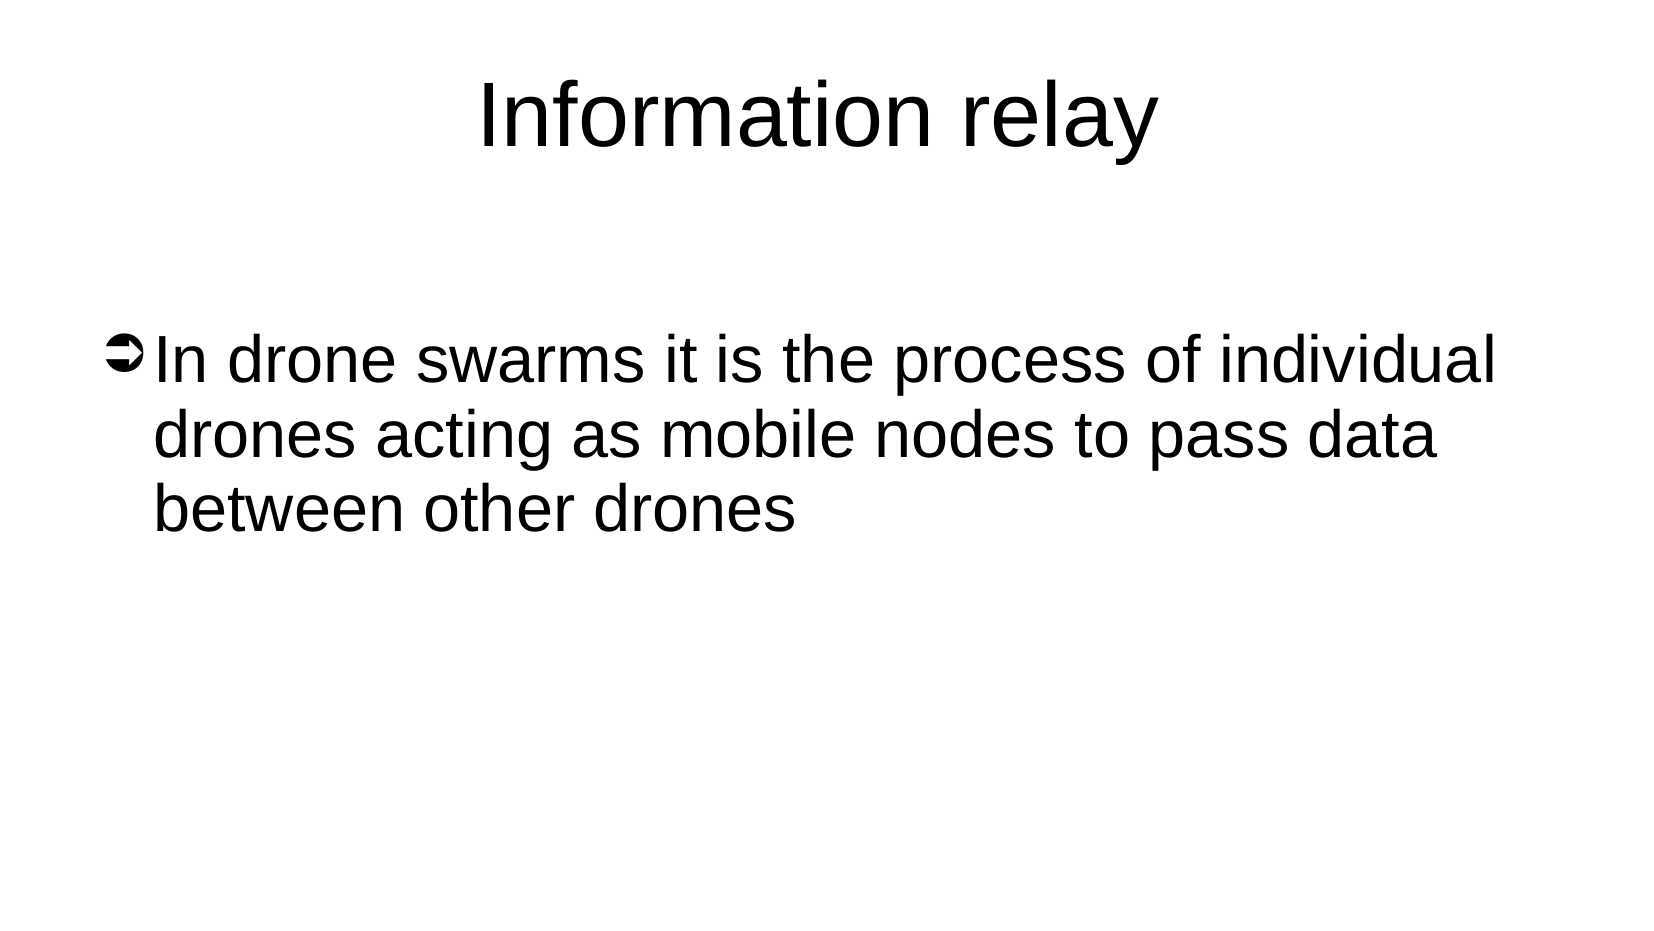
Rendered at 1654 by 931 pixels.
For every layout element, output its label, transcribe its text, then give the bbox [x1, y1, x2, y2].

list In drone swarms it is the process of individual drones acting as mobile nodes to pass data between other drones [82, 217, 1571, 758]
title Information relay [86, 37, 1576, 193]
